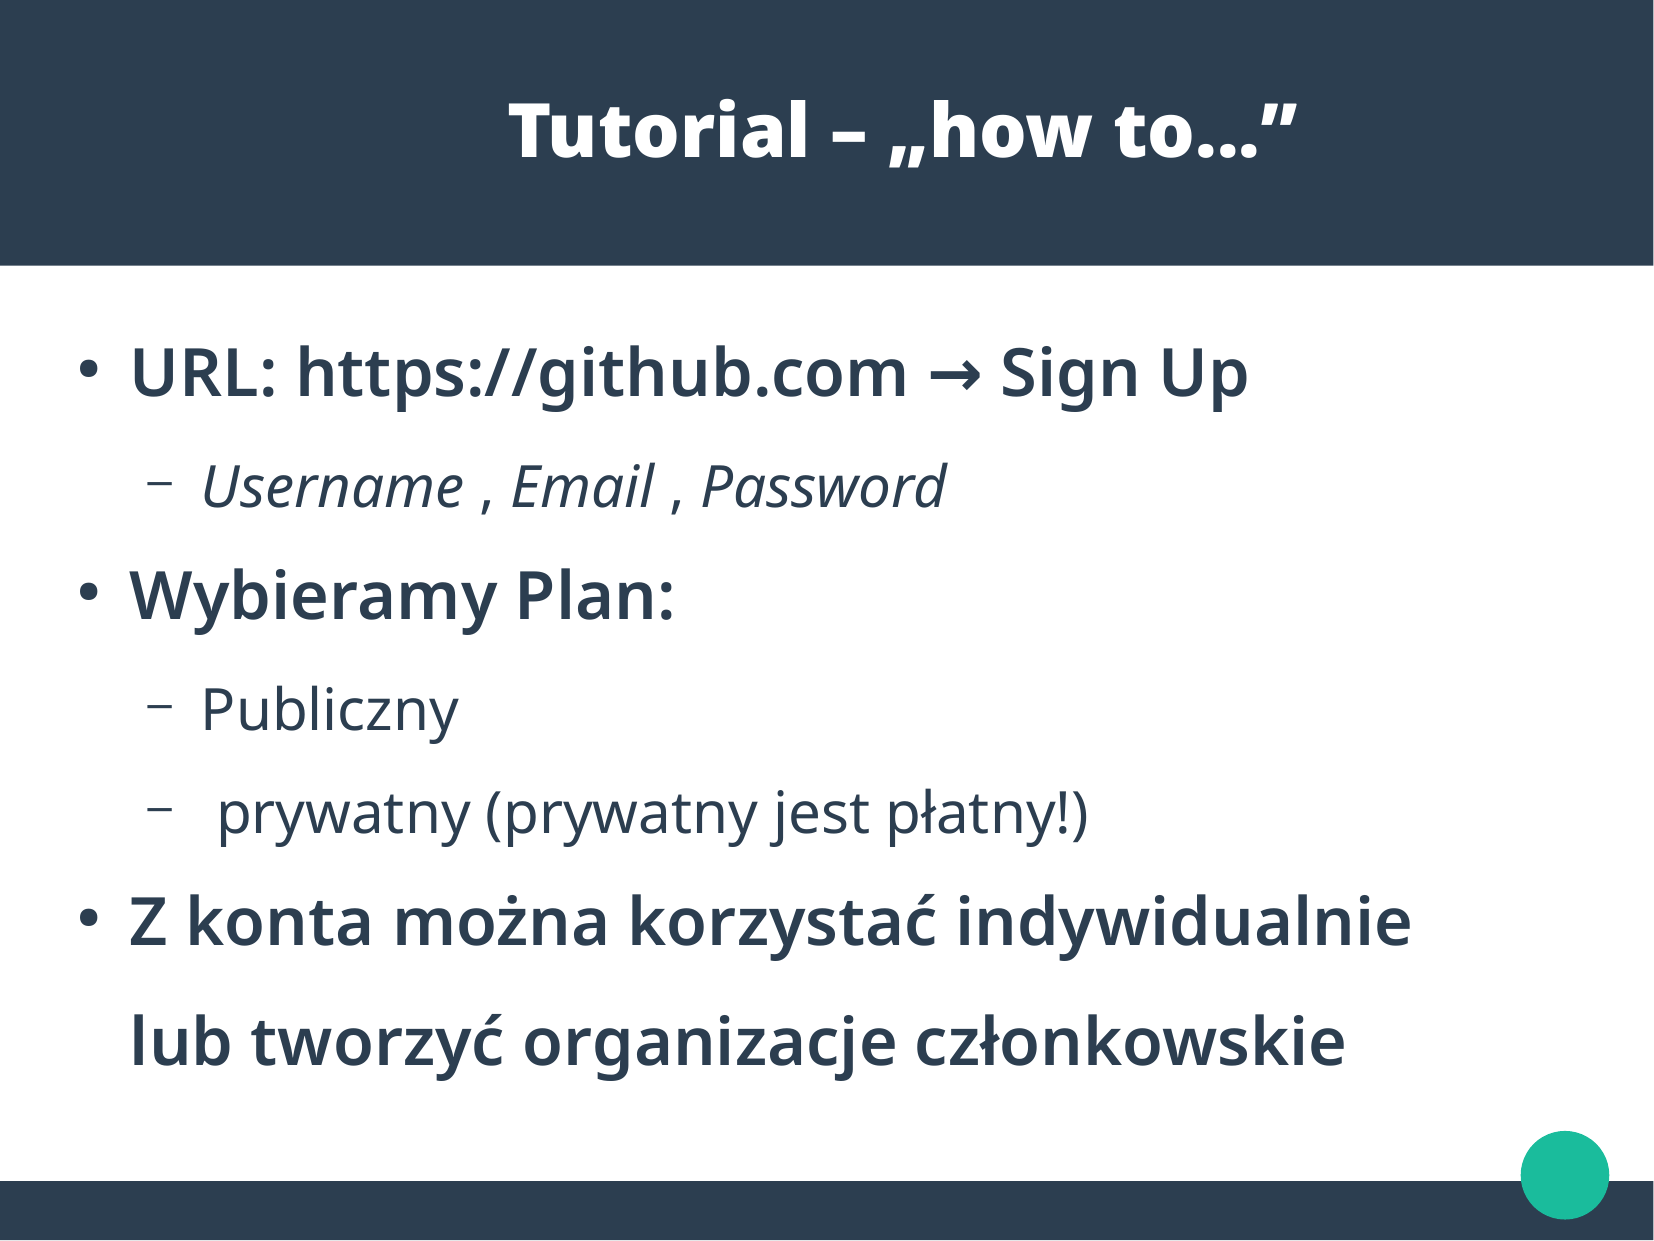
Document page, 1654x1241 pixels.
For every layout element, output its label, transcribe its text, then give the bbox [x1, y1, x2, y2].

list URL: https://github.com → Sign Up Username , Email , Password Wybieramy Plan: Publiczny prywatny (prywatny jest płatny!) Z konta można korzystać indywidualnie lub tworzyć organizacje członkowskie [59, 324, 1595, 1152]
title Tutorial – „how to...” [59, 49, 1595, 207]
